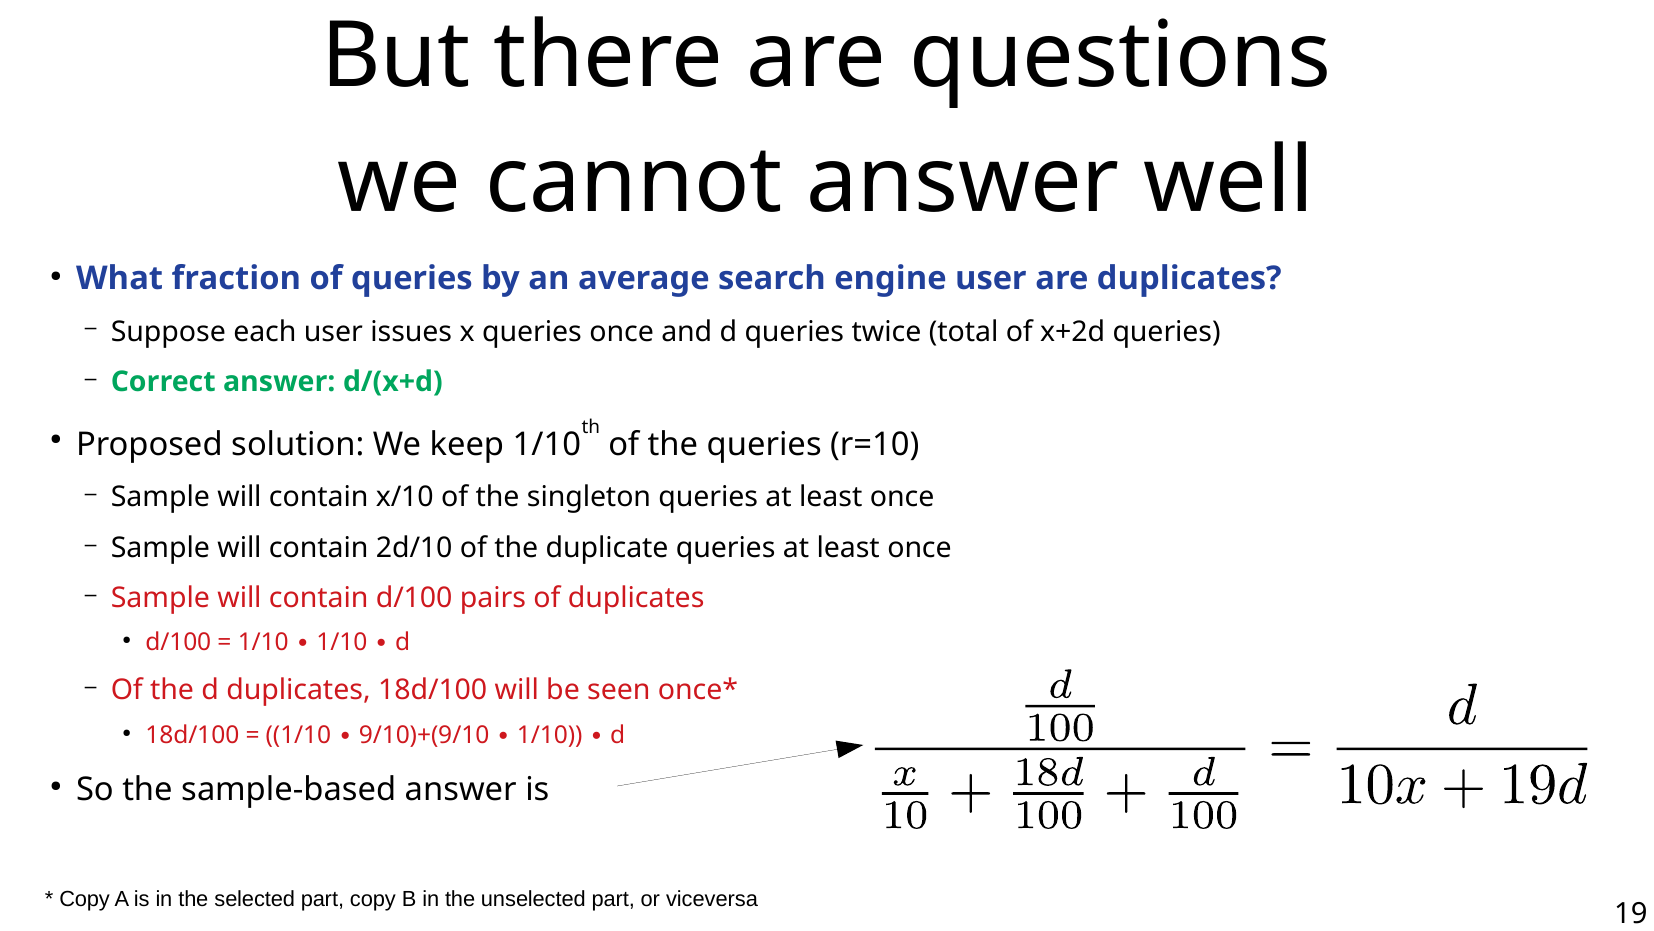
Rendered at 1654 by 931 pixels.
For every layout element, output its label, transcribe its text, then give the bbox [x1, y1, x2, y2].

text_box [874, 669, 1588, 829]
text_box * Copy A is in the selected part, copy B in the unselected part, or viceversa [29, 879, 821, 919]
title But there are questions we cannot answer well [82, 1, 1571, 226]
list What fraction of queries by an average search engine user are duplicates? Suppose each user issues x queries once and d queries twice (total of x+2d queries) Correct answer: d/(x+d) Proposed solution: We keep 1/10th of the queries (r=10) Sample will contain x/10 of the singleton queries at least once Sample will contain 2d/10 of the duplicate queries at least once Sample will contain d/100 pairs of duplicates d/100 = 1/10 ∙ 1/10 ∙ d Of the d duplicates, 18d/100 will be seen once* 18d/100 = ((1/10 ∙ 9/10)+(9/10 ∙ 1/10)) ∙ d So the sample-based answer is [41, 254, 1530, 811]
